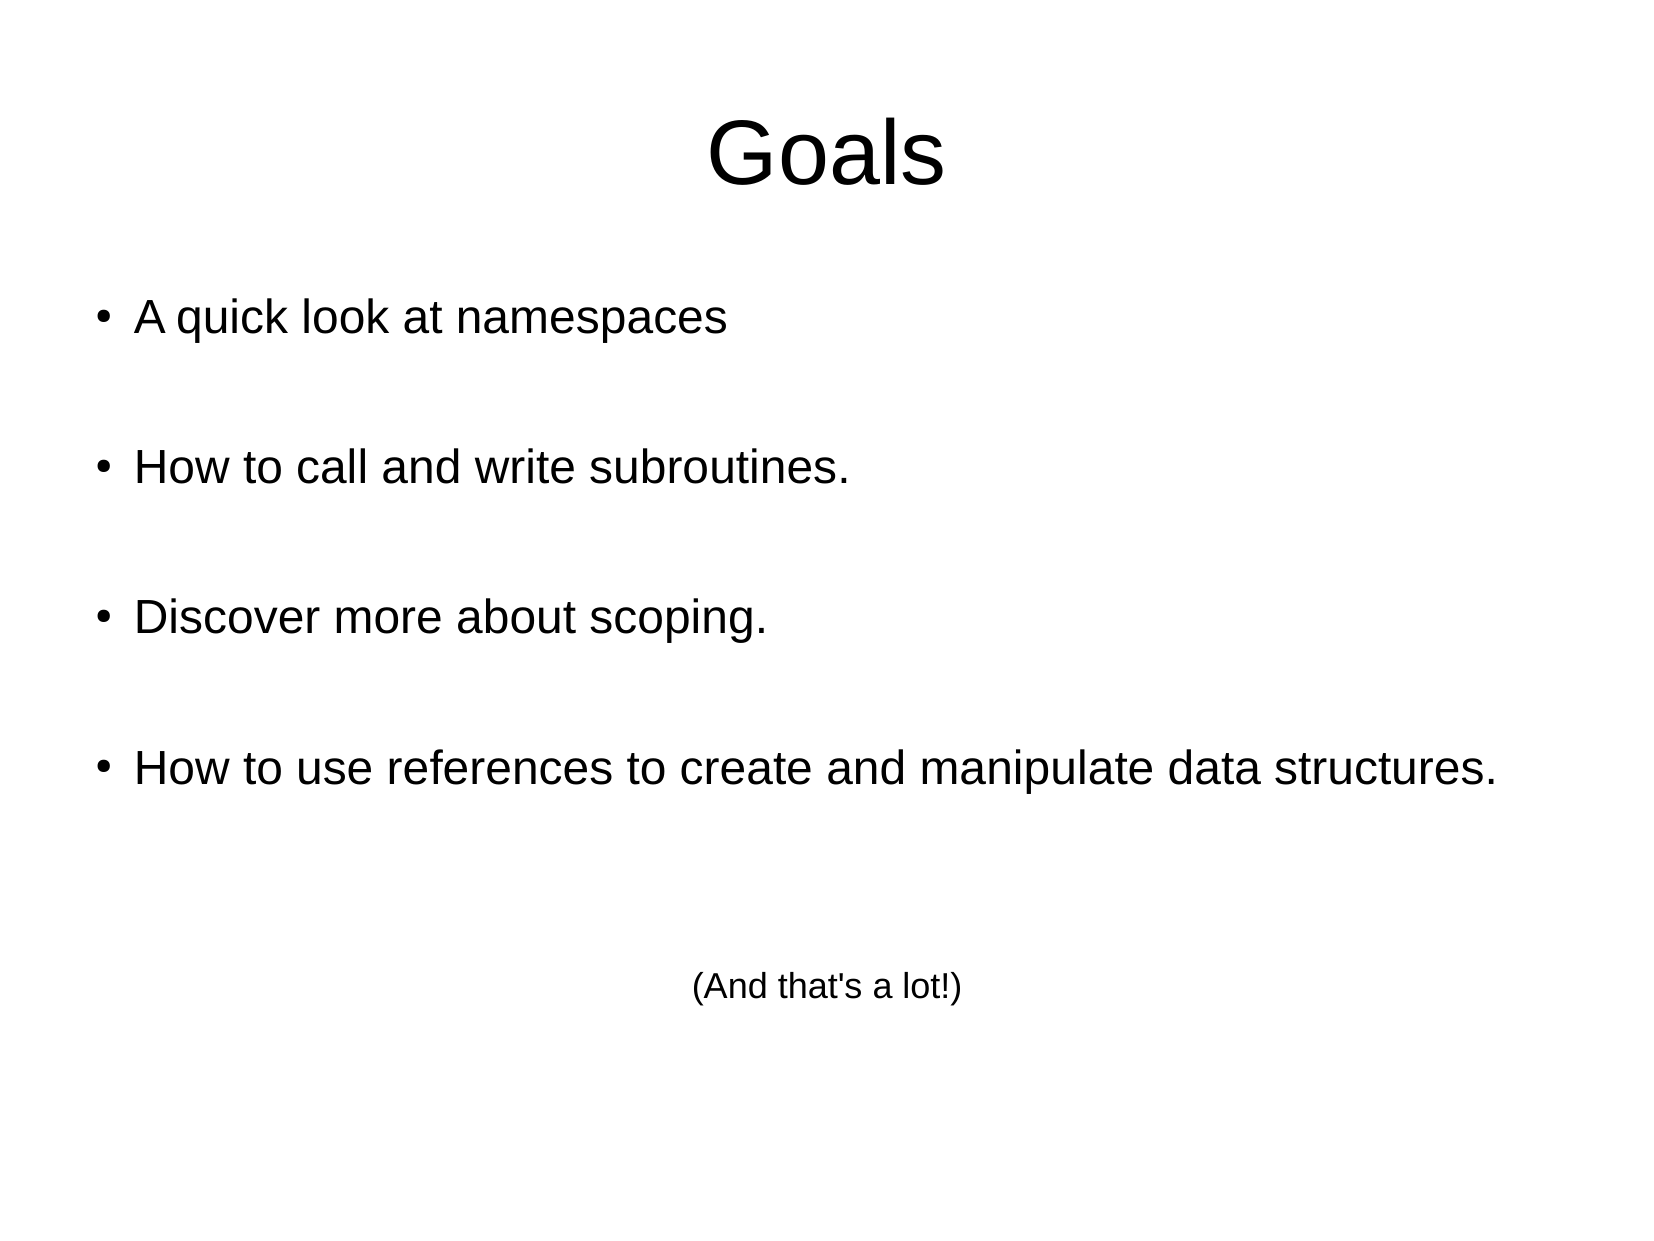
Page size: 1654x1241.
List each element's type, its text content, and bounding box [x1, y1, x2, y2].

title Goals [82, 49, 1571, 257]
list A quick look at namespaces How to call and write subroutines. Discover more about scoping. How to use references to create and manipulate data structures. (And that's a lot!) [82, 290, 1571, 1010]
